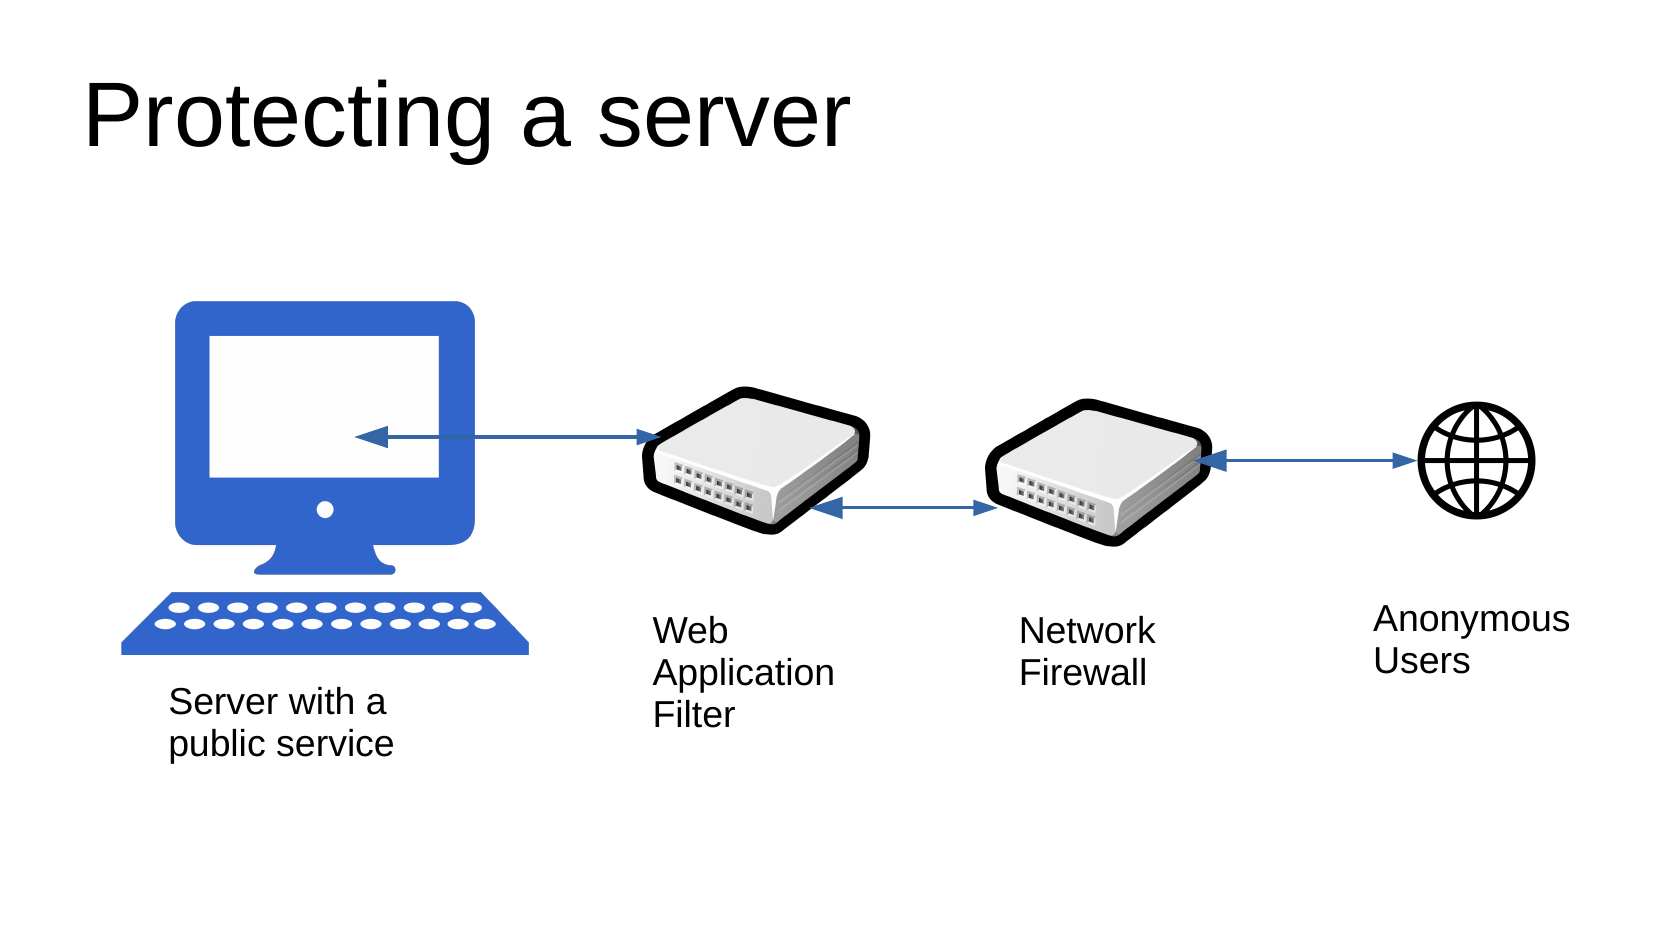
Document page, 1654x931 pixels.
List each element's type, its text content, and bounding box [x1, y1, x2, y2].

text_box Network Firewall [1003, 602, 1241, 702]
picture [980, 354, 1217, 591]
picture [118, 271, 532, 686]
text_box Anonymous Users [1358, 590, 1595, 690]
text_box Server with a public service [153, 673, 449, 780]
text_box Web Application Filter [637, 602, 875, 744]
picture [637, 342, 875, 579]
picture [1417, 401, 1536, 520]
title Protecting a server [82, 37, 1571, 193]
